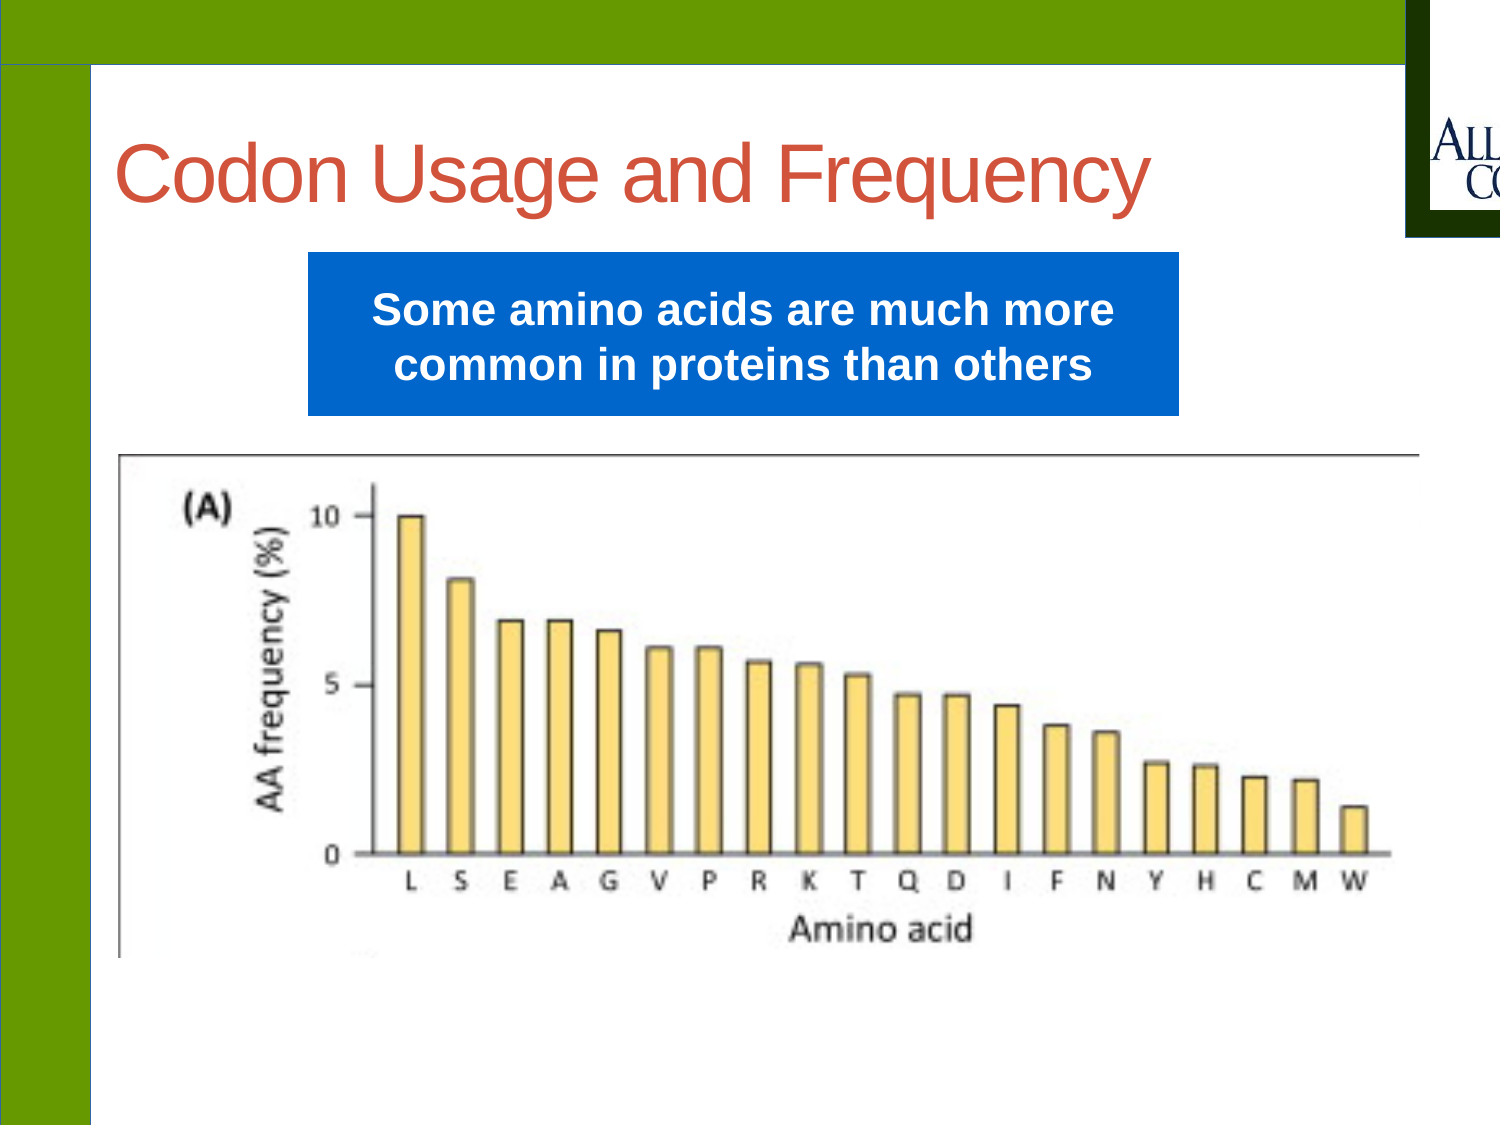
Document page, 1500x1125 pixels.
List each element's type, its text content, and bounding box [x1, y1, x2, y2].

picture [1430, 0, 1500, 210]
text_box [0, 0, 1500, 1125]
list Some amino acids are much more common in proteins than others [304, 248, 1183, 421]
picture [118, 454, 1420, 958]
title Codon Usage and Frequency [98, 87, 1449, 250]
